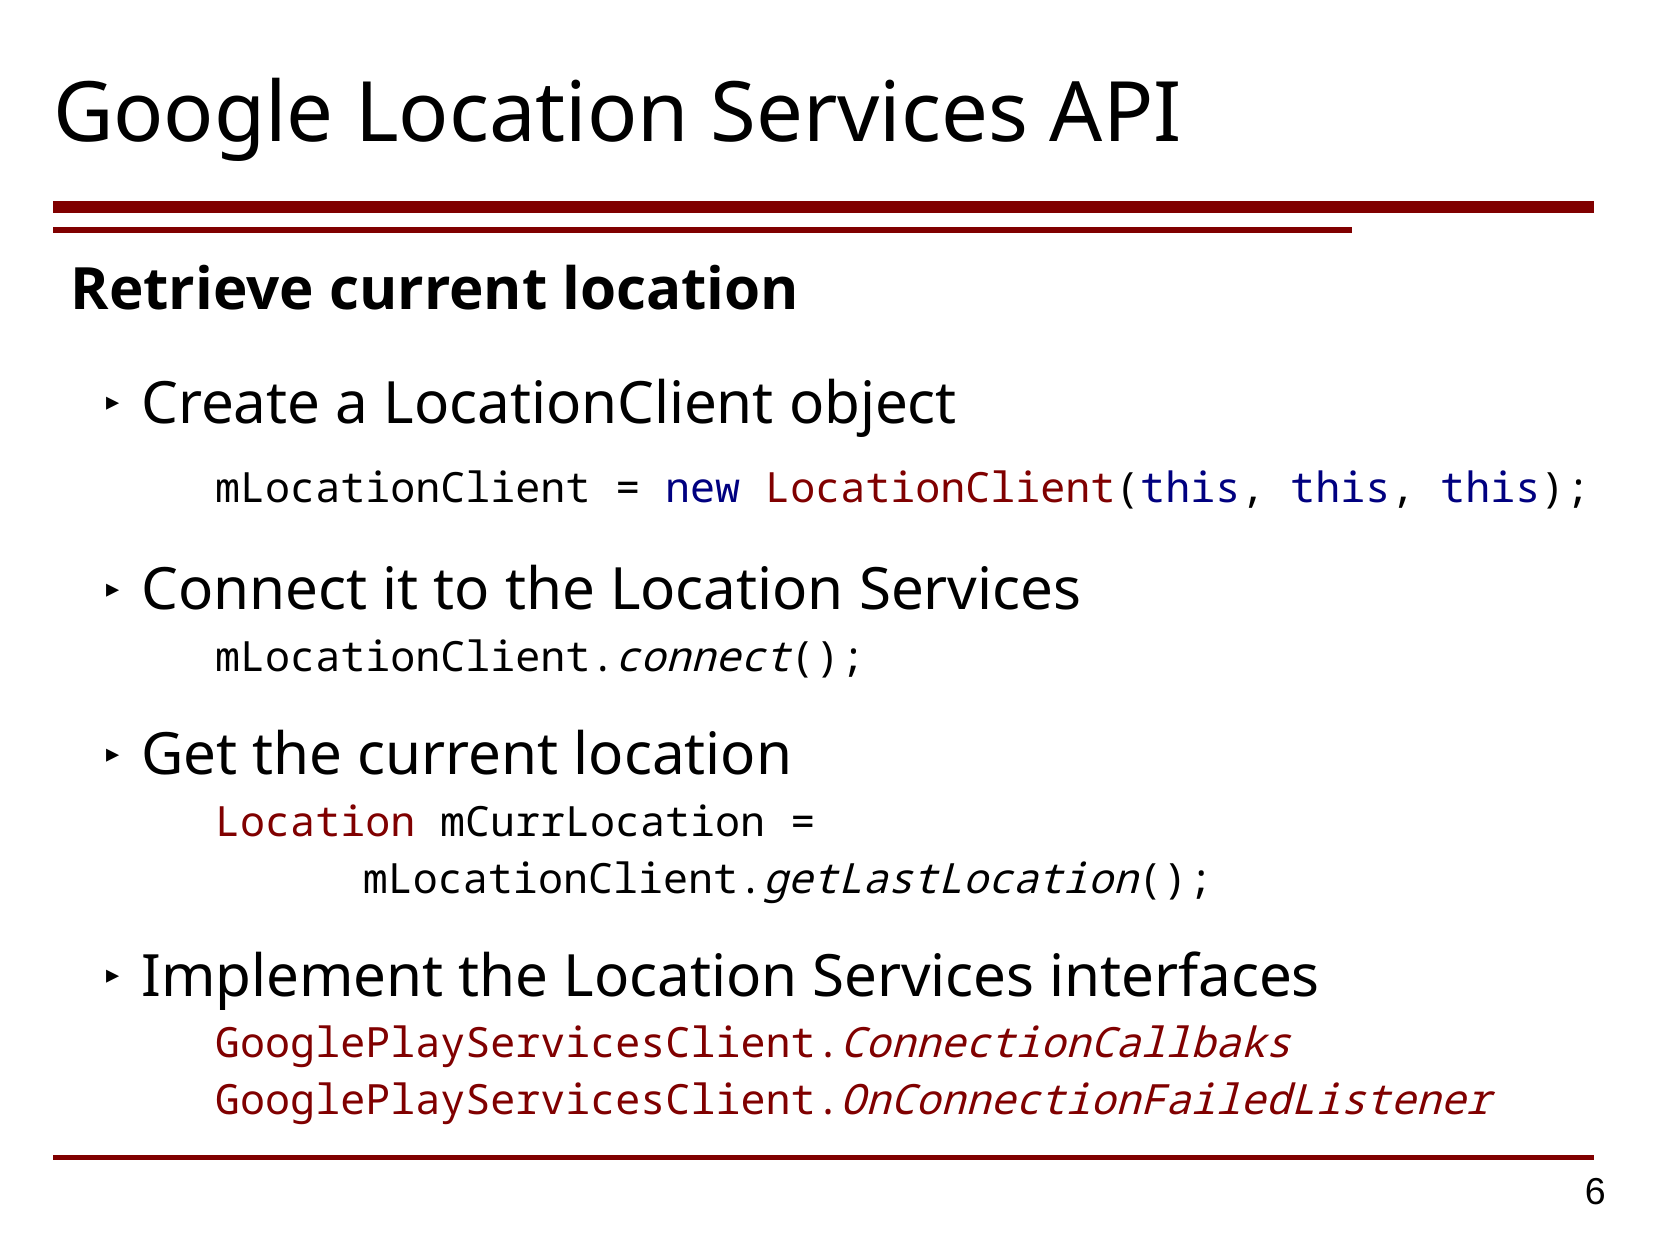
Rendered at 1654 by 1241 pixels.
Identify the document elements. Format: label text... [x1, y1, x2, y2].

text_box <número> [35, 1163, 1654, 1221]
subtitle Google Location Services API [53, 48, 1542, 172]
text_box Retrieve current location Create a LocationClient object mLocationClient = new LocationClient(this, this, this); Connect it to the Location Services mLocationClient.connect(); Get the current location Location mCurrLocation = mLocationClient.getLastLocation(); Implement the Location Services interfaces GooglePlayServicesClient.ConnectionCallbaks GooglePlayServicesClient.OnConnectionFailedListener [55, 240, 1606, 1096]
